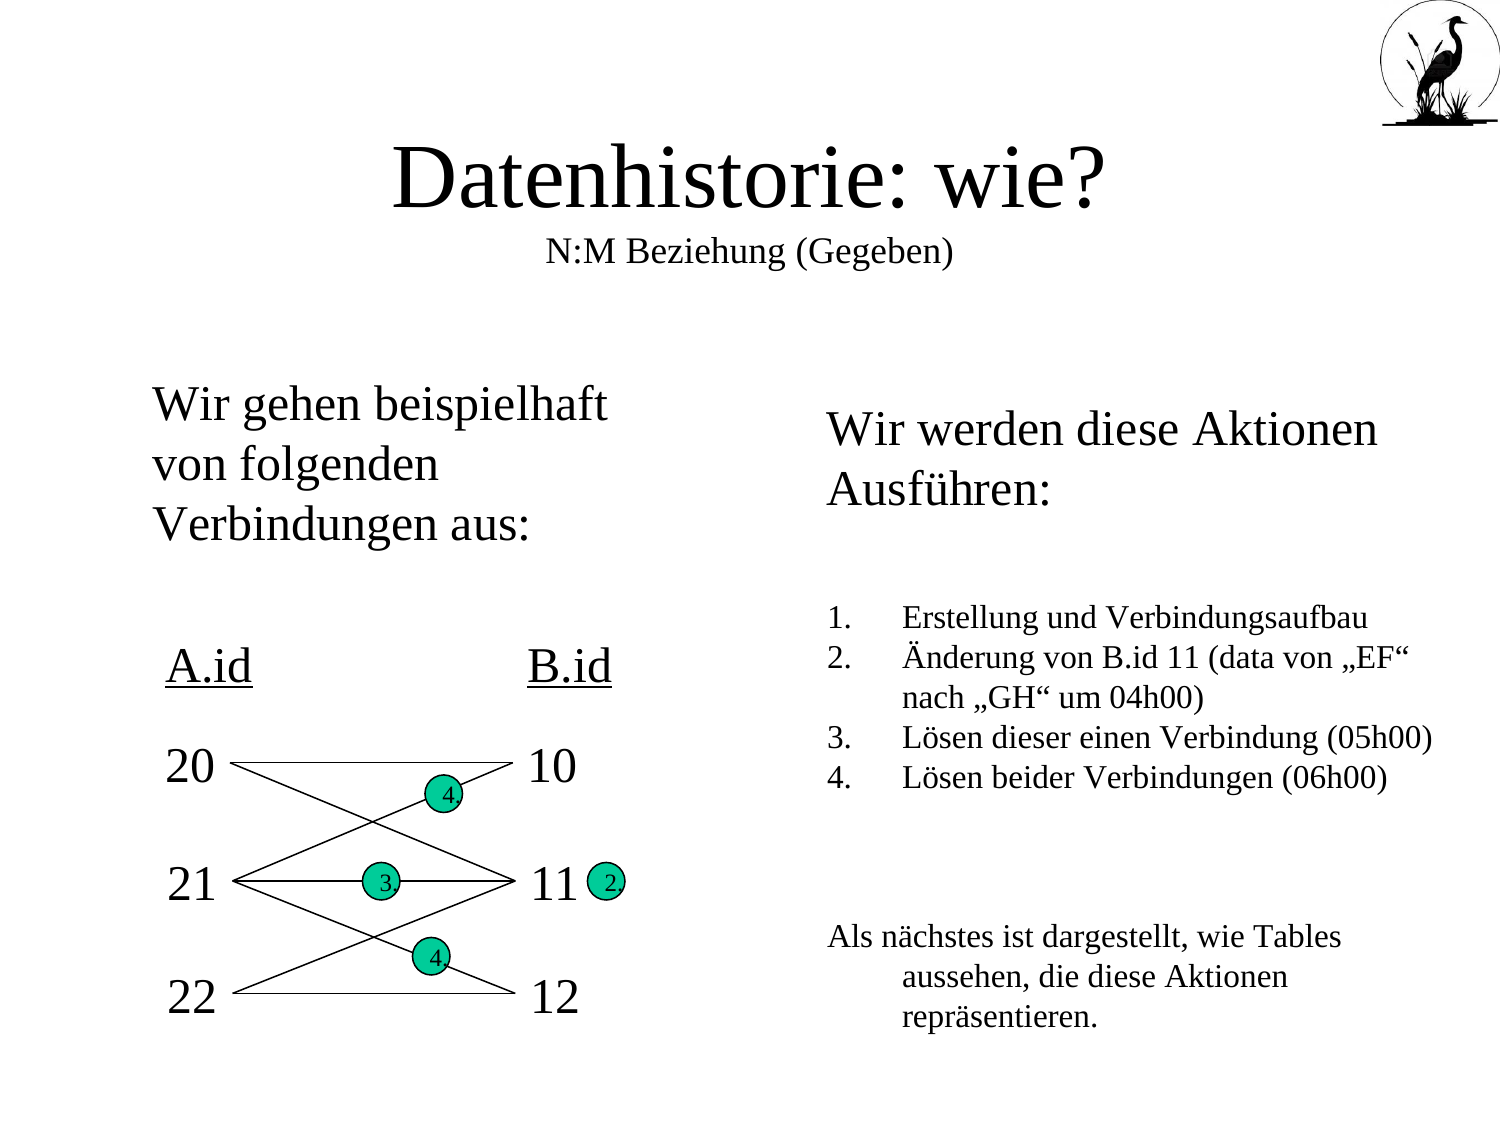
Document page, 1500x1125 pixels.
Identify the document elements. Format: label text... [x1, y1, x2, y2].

text_box 3. [362, 862, 400, 901]
text_box Erstellung und Verbindungsaufbau Änderung von B.id 11 (data von „EF“ nach „GH“ um 04h00) Lösen dieser einen Verbindung (05h00) Lösen beider Verbindungen (06h00) Als nächstes ist dargestellt, wie Tables aussehen, die diese Aktionen repräsentieren. [812, 587, 1450, 1042]
text_box 4. [424, 774, 463, 813]
text_box Wir gehen beispielhaft von folgenden Verbindungen aus: [137, 362, 651, 558]
text_box 2. [587, 862, 625, 901]
picture [1380, 0, 1500, 126]
text_box 11 [515, 843, 596, 919]
title Datenhistorie: wie? N:M Beziehung (Gegeben) [112, 99, 1388, 288]
text_box 4. [412, 937, 451, 976]
text_box 20 [150, 724, 230, 801]
text_box Wir werden diese Aktionen Ausführen: [812, 387, 1394, 523]
text_box 12 [515, 955, 596, 1032]
text_box 10 [512, 724, 593, 801]
text_box A.id [150, 624, 268, 701]
text_box 22 [152, 955, 233, 1032]
text_box B.id [512, 624, 628, 701]
text_box 21 [152, 843, 233, 919]
